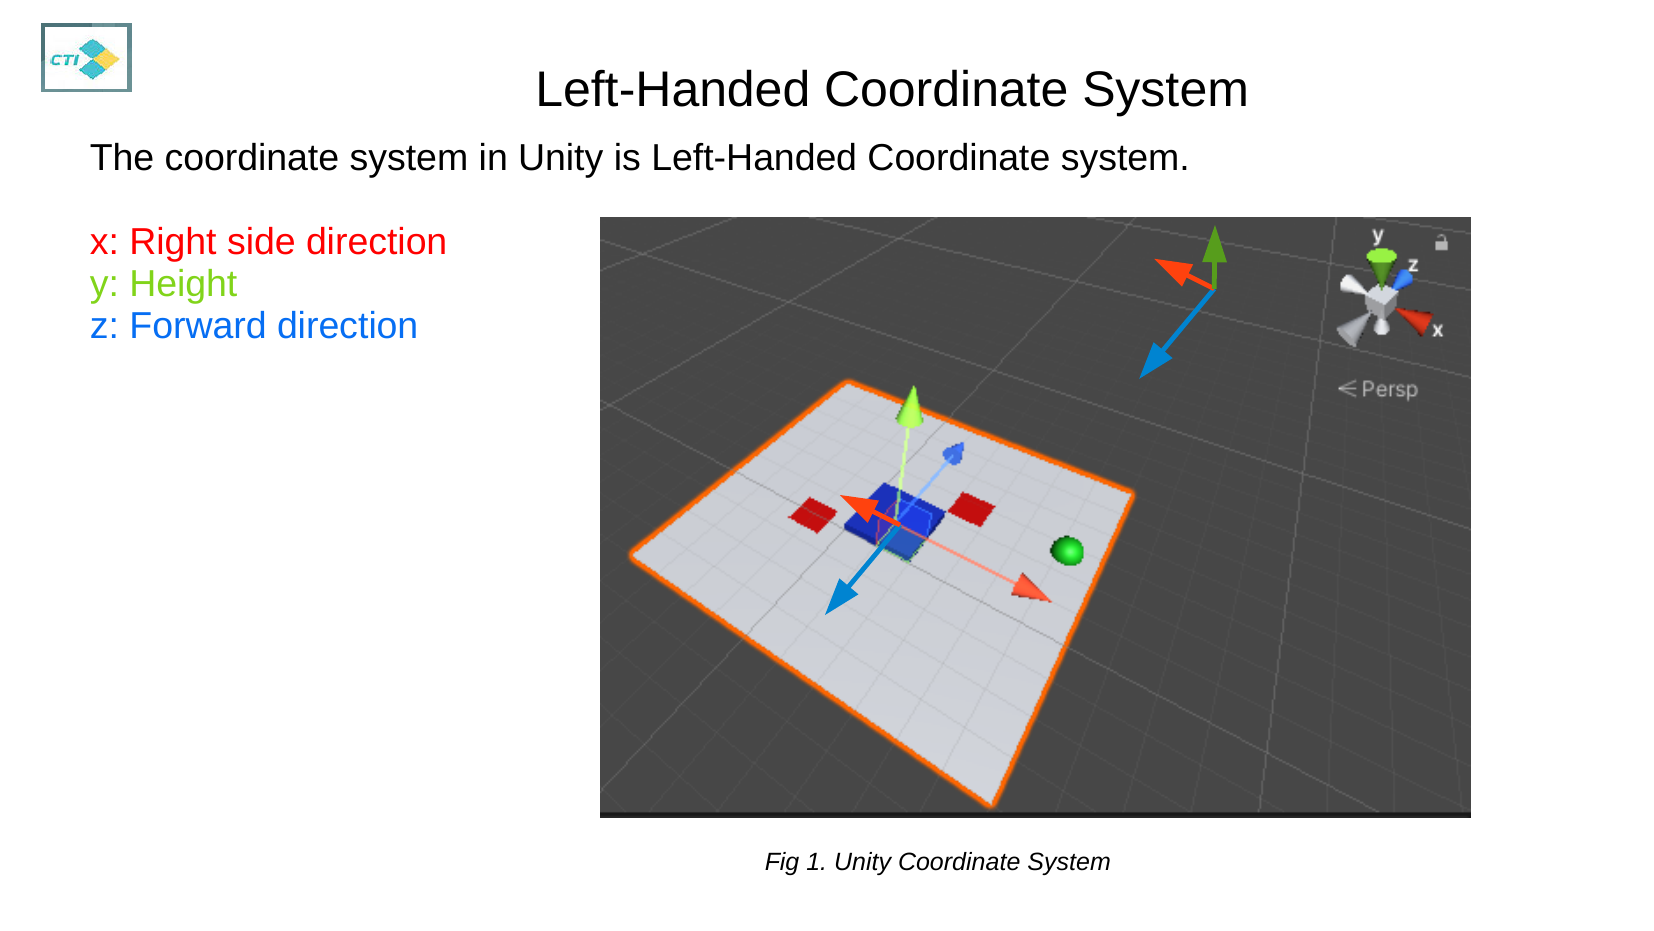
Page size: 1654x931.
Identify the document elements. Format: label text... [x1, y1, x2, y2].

text_box Fig 1. Unity Coordinate System [750, 840, 1396, 906]
text_box Left-Handed Coordinate System [150, 30, 1635, 130]
picture [600, 217, 1471, 818]
picture [41, 23, 132, 92]
text_box The coordinate system in Unity is Left-Handed Coordinate system. x: Right side direction y: Height z: Forward direction [75, 129, 1591, 396]
